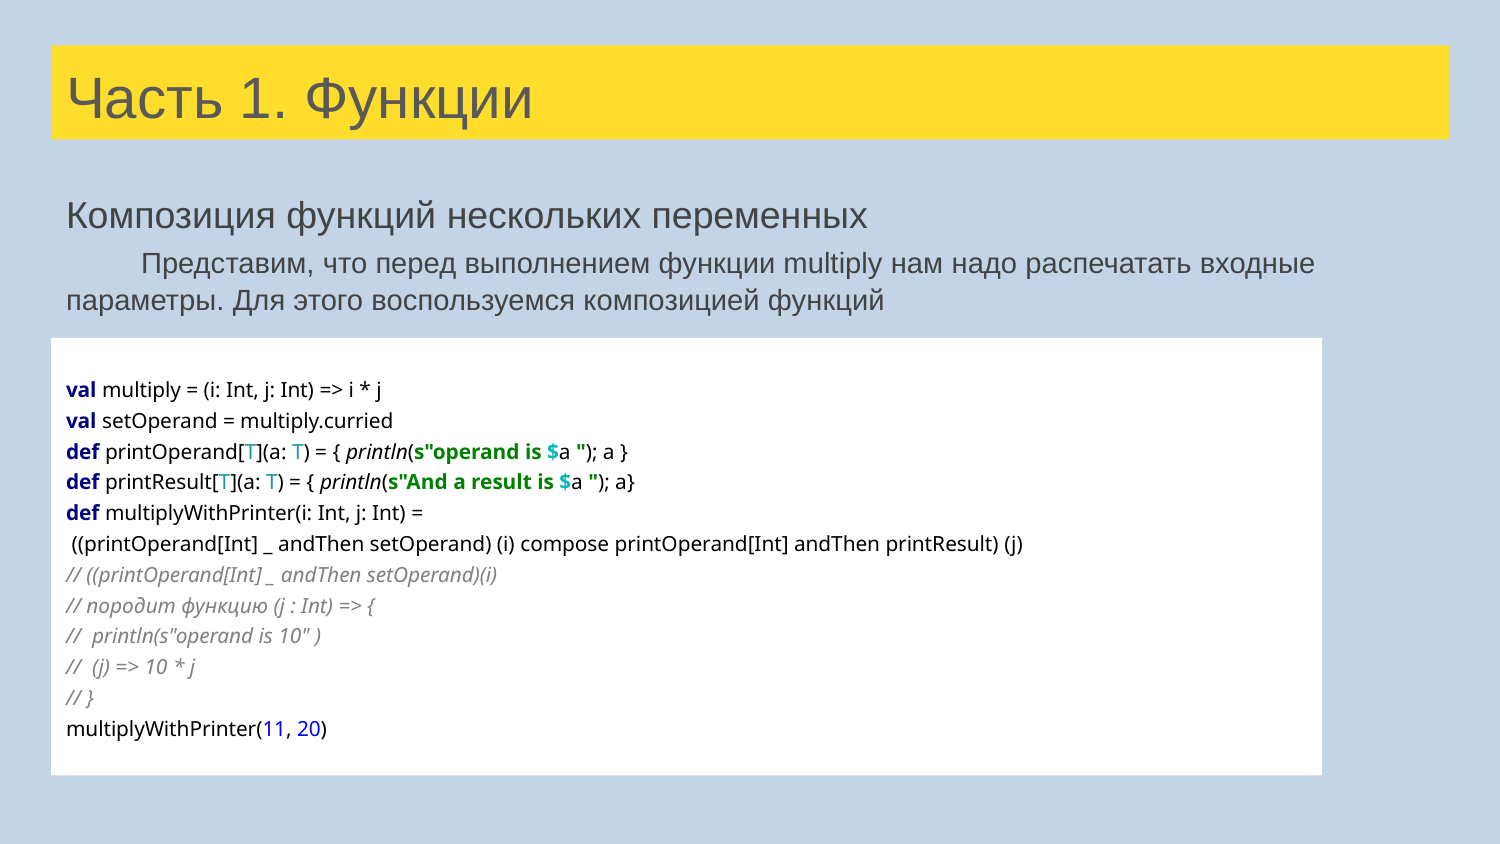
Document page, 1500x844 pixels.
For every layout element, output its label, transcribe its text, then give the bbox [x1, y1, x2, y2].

title Часть 1. Функции [51, 45, 1449, 140]
text_box val multiply = (i: Int, j: Int) => i * j val setOperand = multiply.curried def printOperand[T](a: T) = { println(s"operand is $a "); a } def printResult[T](a: T) = { println(s"And a result is $a "); a} def multiplyWithPrinter(i: Int, j: Int) = ((printOperand[Int] _ andThen setOperand) (i) compose printOperand[Int] andThen printResult) (j) // ((printOperand[Int] _ andThen setOperand)(i) // породит функцию (j : Int) => { // println(s"operand is 10" ) // (j) => 10 * j // } multiplyWithPrinter(11, 20) [51, 337, 1323, 776]
text_box Композиция функций нескольких переменных Представим, что перед выполнением функции multiply нам надо распечатать входные параметры. Для этого воспользуемся композицией функций [51, 176, 1449, 338]
